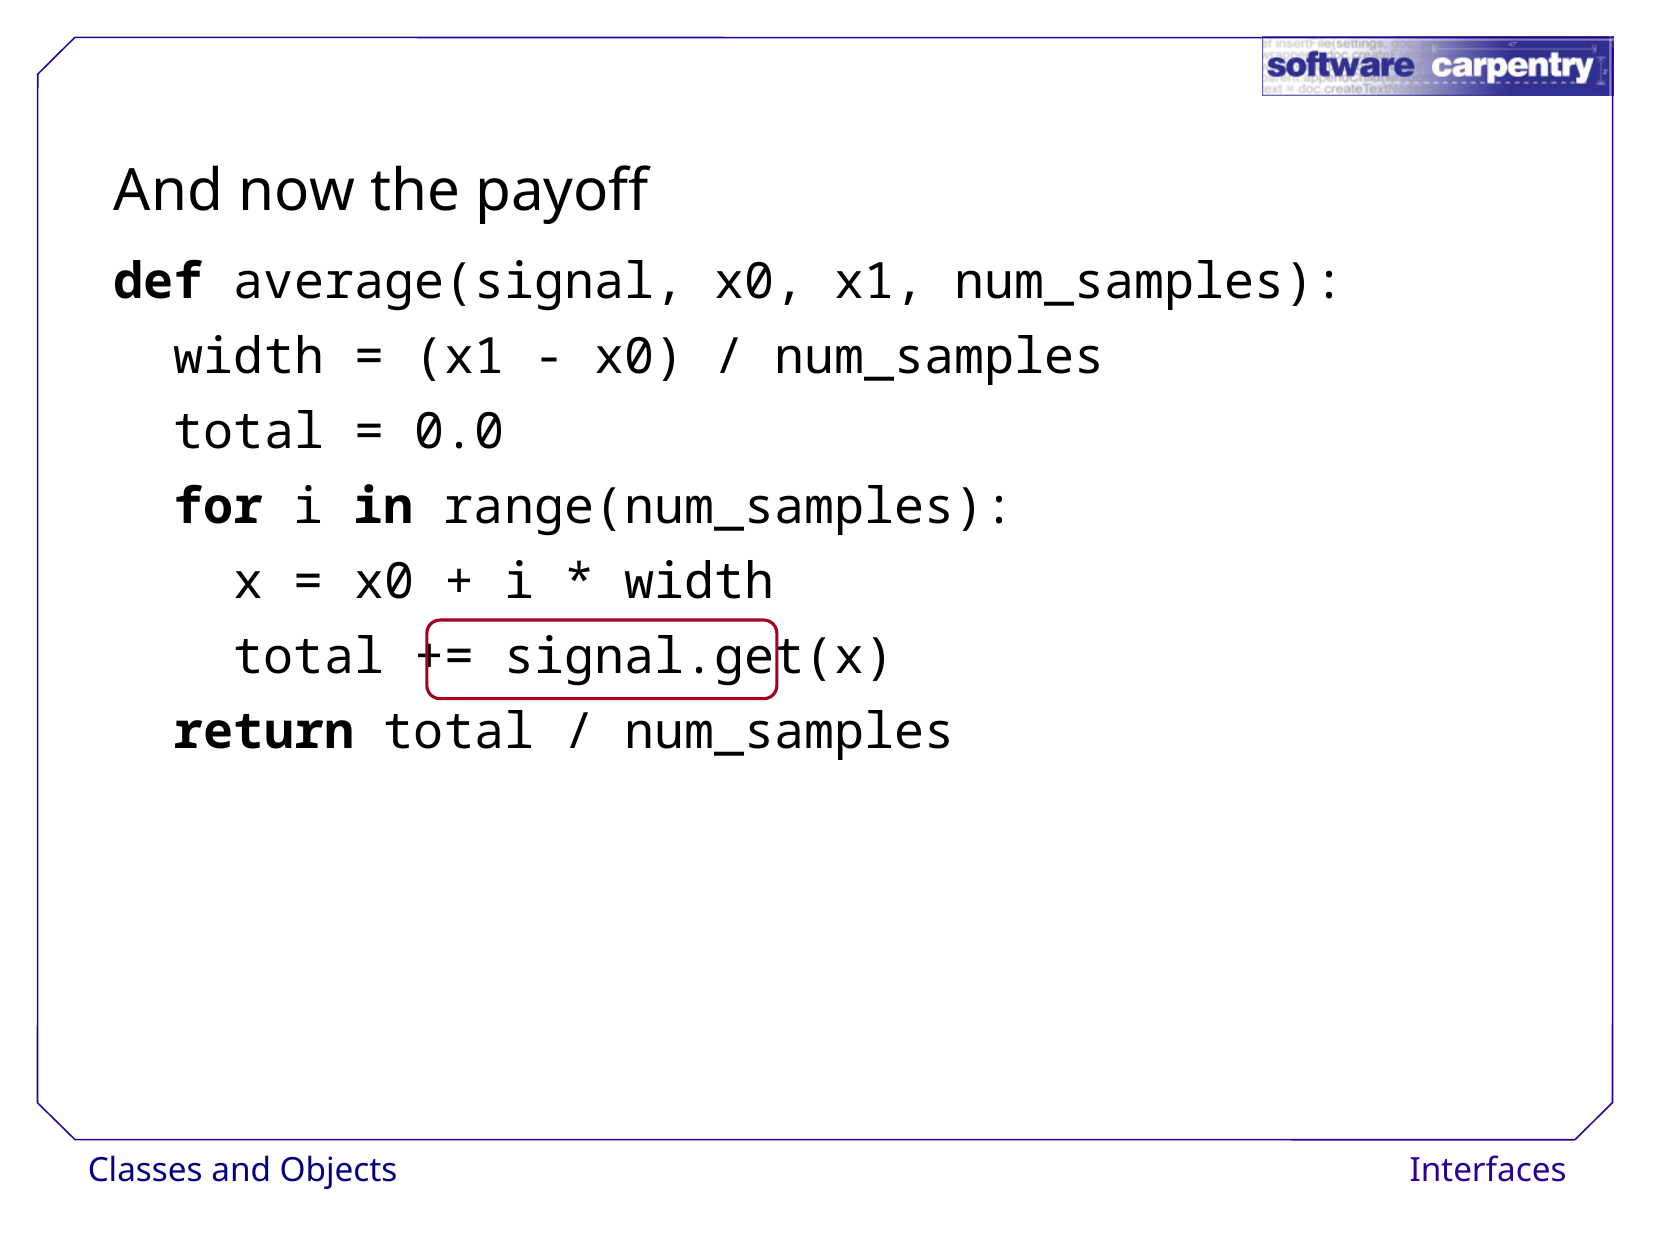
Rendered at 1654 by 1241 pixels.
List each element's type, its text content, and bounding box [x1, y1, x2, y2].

text_box def average(signal, x0, x1, num_samples): width = (x1 - x0) / num_samples total = 0.0 for i in range(num_samples): x = x0 + i * width total += signal.get(x) return total / num_samples [99, 225, 1517, 767]
picture [1262, 36, 1614, 96]
text_box And now the payoff [99, 109, 1517, 225]
